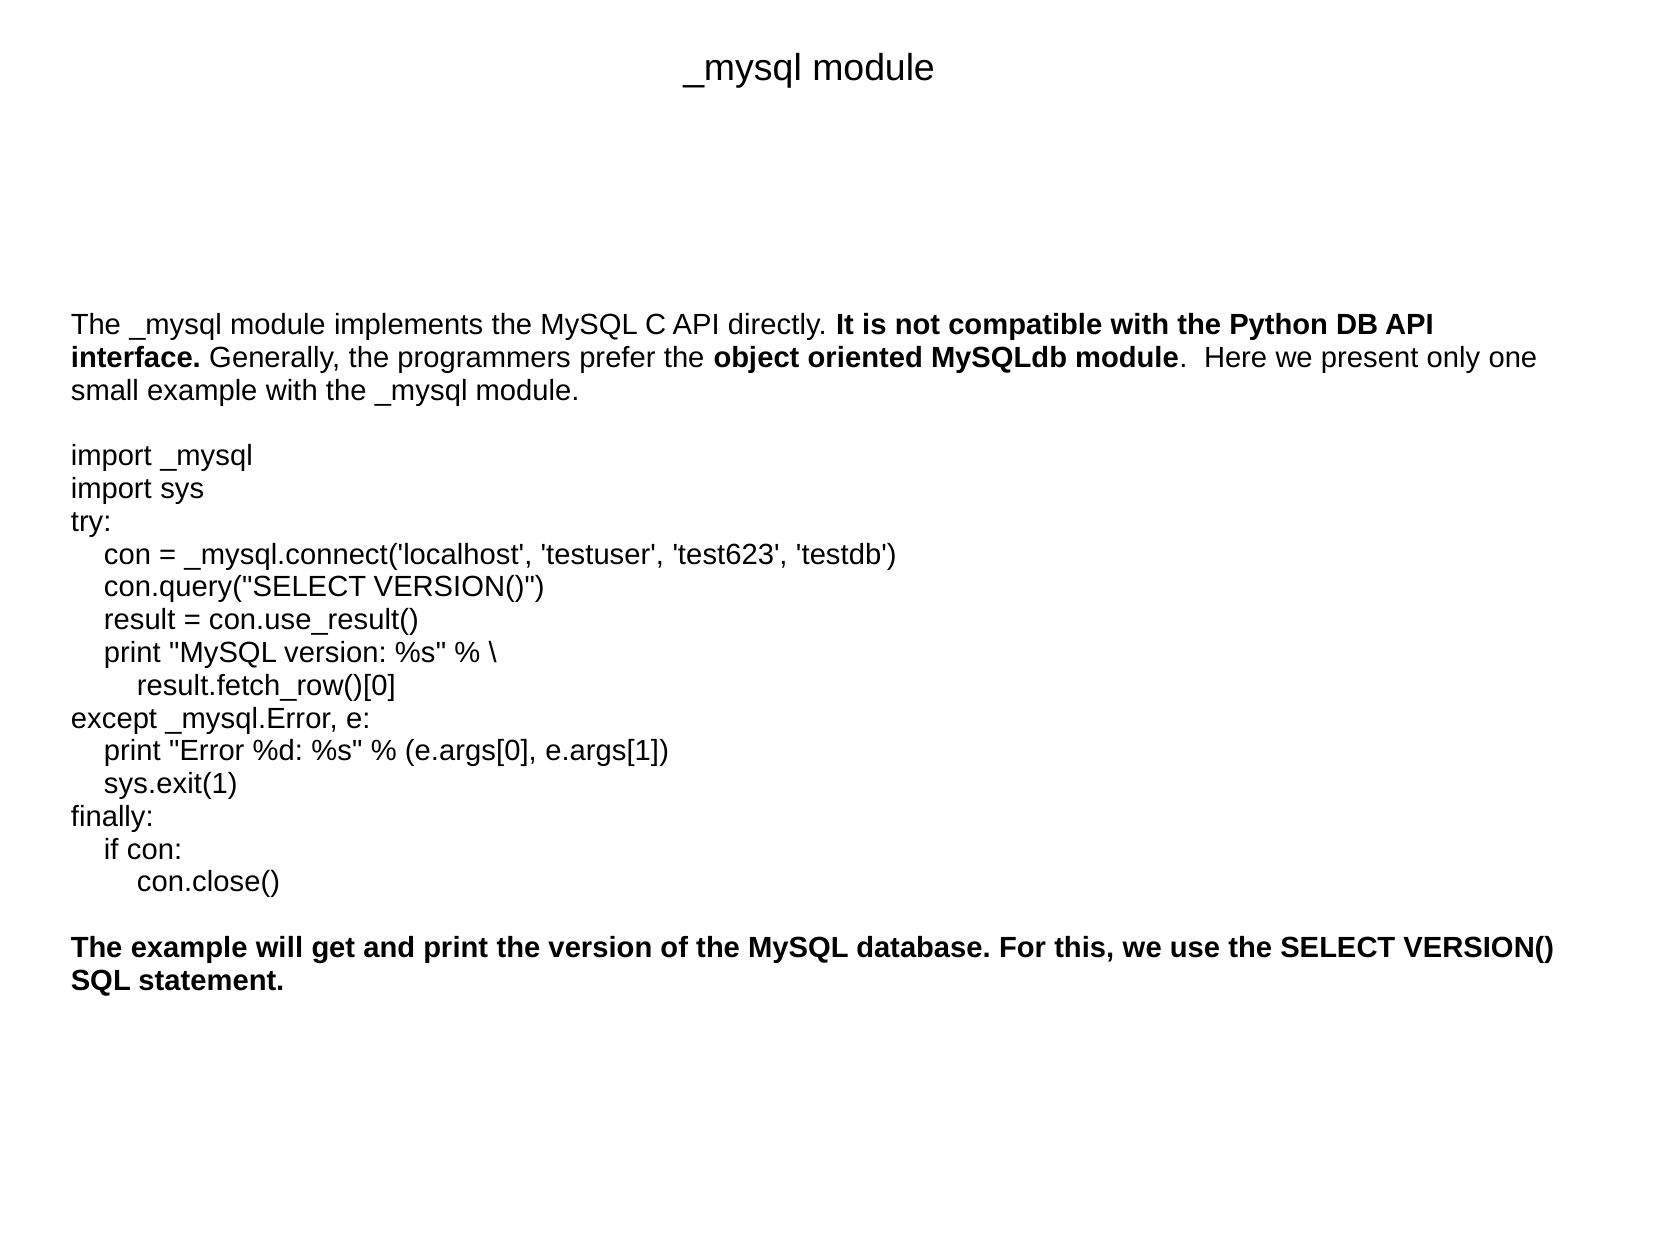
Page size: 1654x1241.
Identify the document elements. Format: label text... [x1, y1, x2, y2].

title _mysql module [70, 17, 1548, 119]
subtitle The _mysql module implements the MySQL C API directly. It is not compatible with the Python DB API interface. Generally, the programmers prefer the object oriented MySQLdb module. Here we present only one small example with the _mysql module. import _mysql import sys try: con = _mysql.connect('localhost', 'testuser', 'test623', 'testdb') con.query("SELECT VERSION()") result = con.use_result() print "MySQL version: %s" % \ result.fetch_row()[0] except _mysql.Error, e: print "Error %d: %s" % (e.args[0], e.args[1]) sys.exit(1) finally: if con: con.close() The example will get and print the version of the MySQL database. For this, we use the SELECT VERSION() SQL statement. [70, 292, 1559, 1012]
